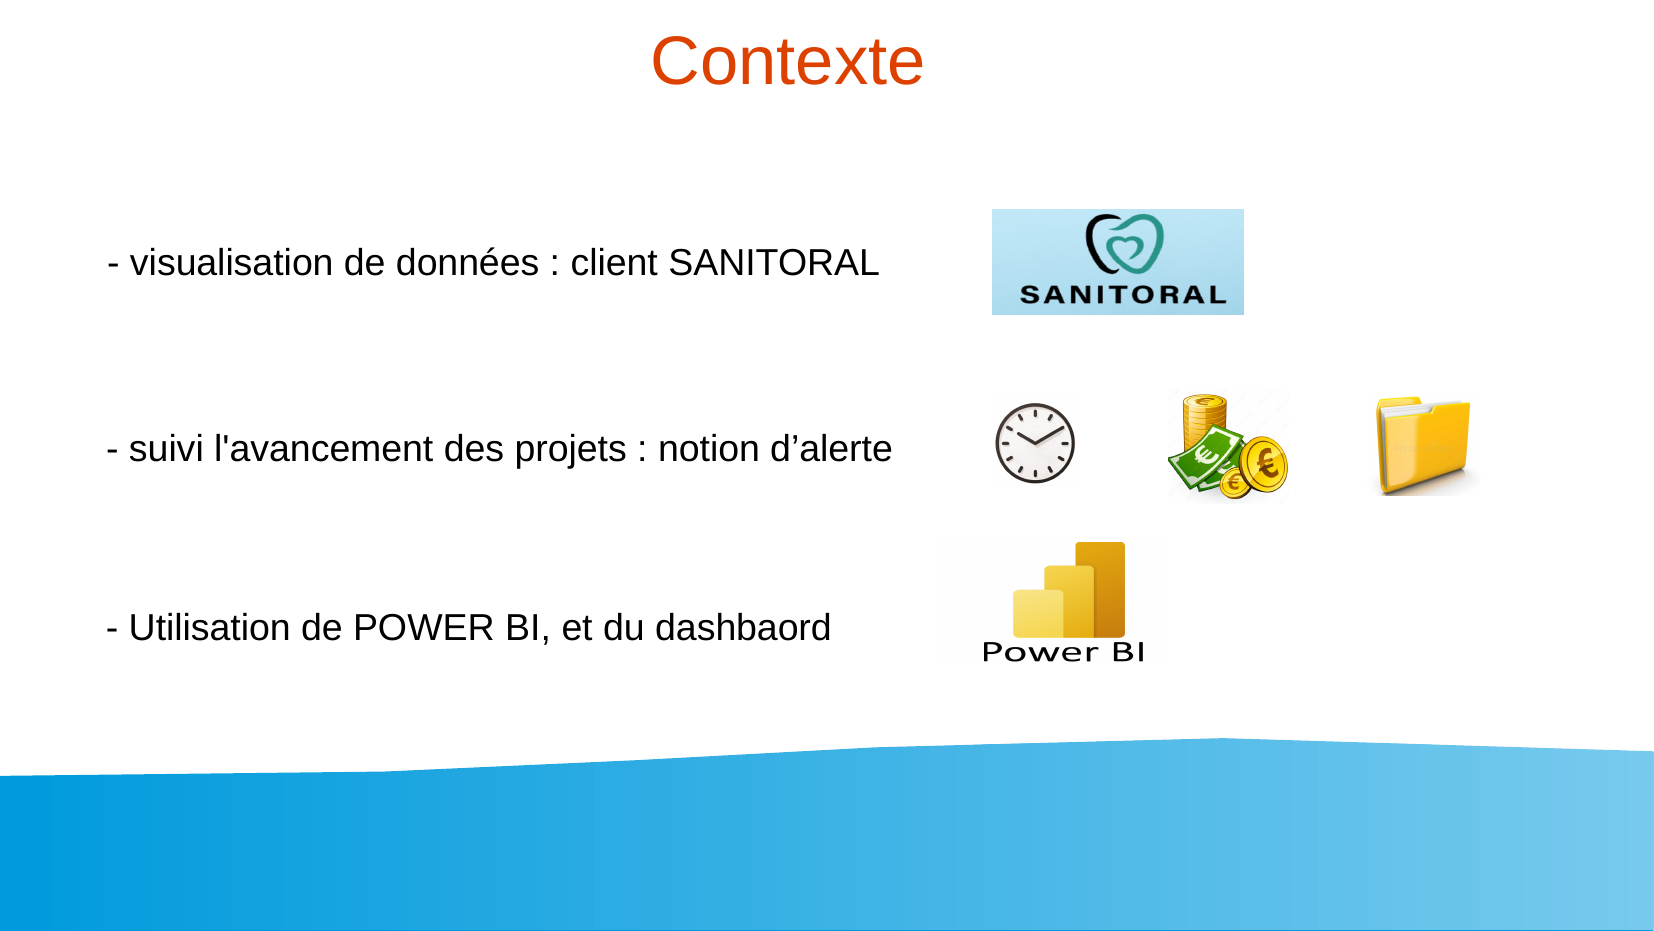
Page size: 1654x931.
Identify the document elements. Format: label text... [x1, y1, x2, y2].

picture [994, 395, 1080, 487]
picture [1367, 395, 1481, 496]
picture [934, 542, 1169, 662]
title Contexte [50, 0, 1527, 149]
text_box - suivi l'avancement des projets : notion d’alerte [91, 420, 933, 500]
text_box - Utilisation de POWER BI, et du dashbaord [91, 599, 933, 737]
text_box - visualisation de données : client SANITORAL [92, 233, 896, 372]
picture [1168, 389, 1289, 504]
picture [992, 209, 1244, 315]
